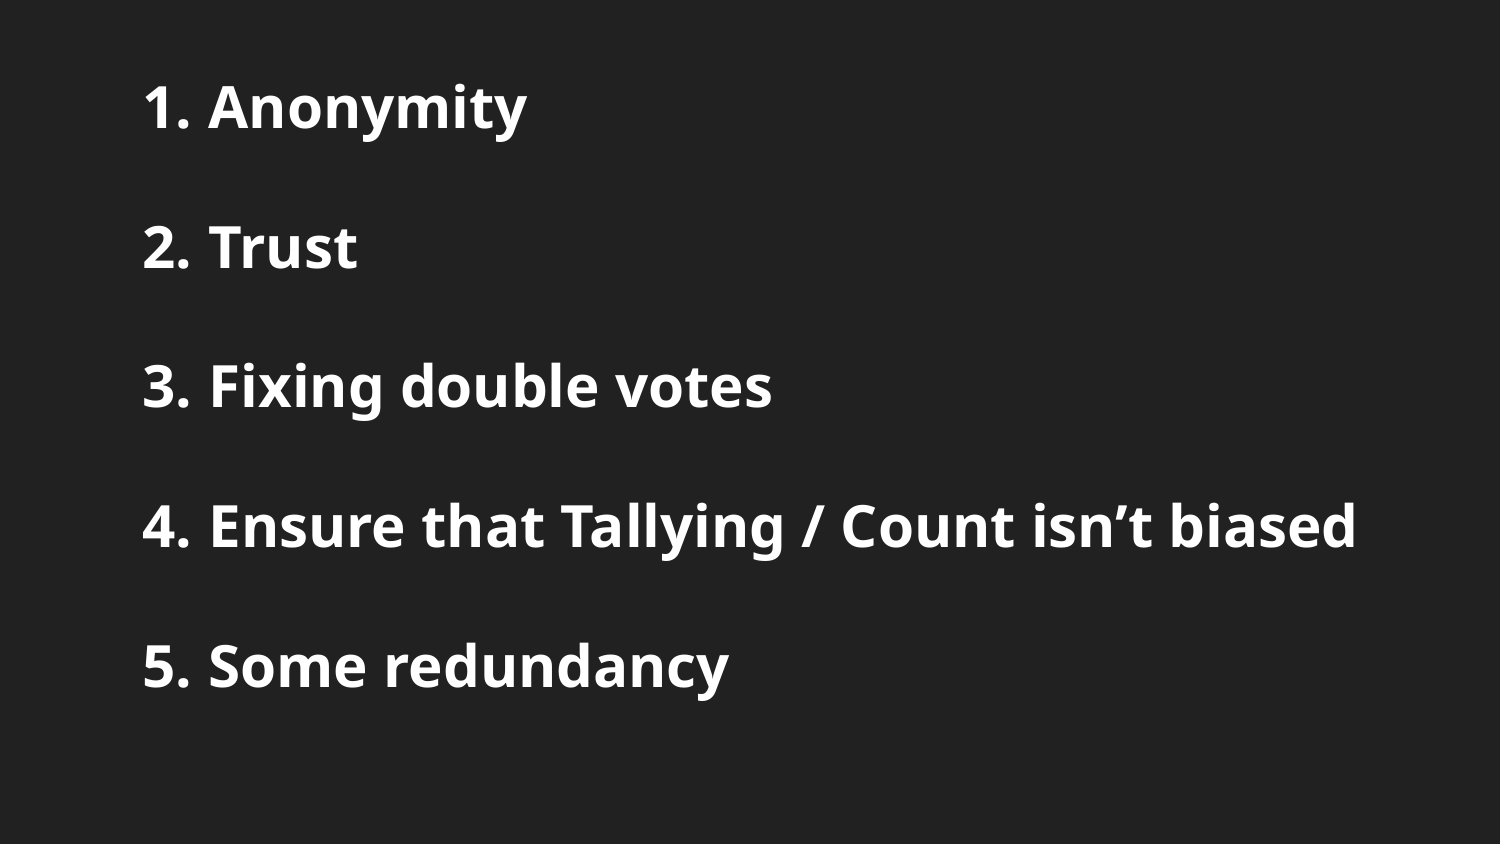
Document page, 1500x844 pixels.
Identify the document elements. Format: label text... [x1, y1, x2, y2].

text_box Anonymity Trust Fixing double votes Ensure that Tallying / Count isn’t biased Some redundancy [118, 54, 1427, 715]
